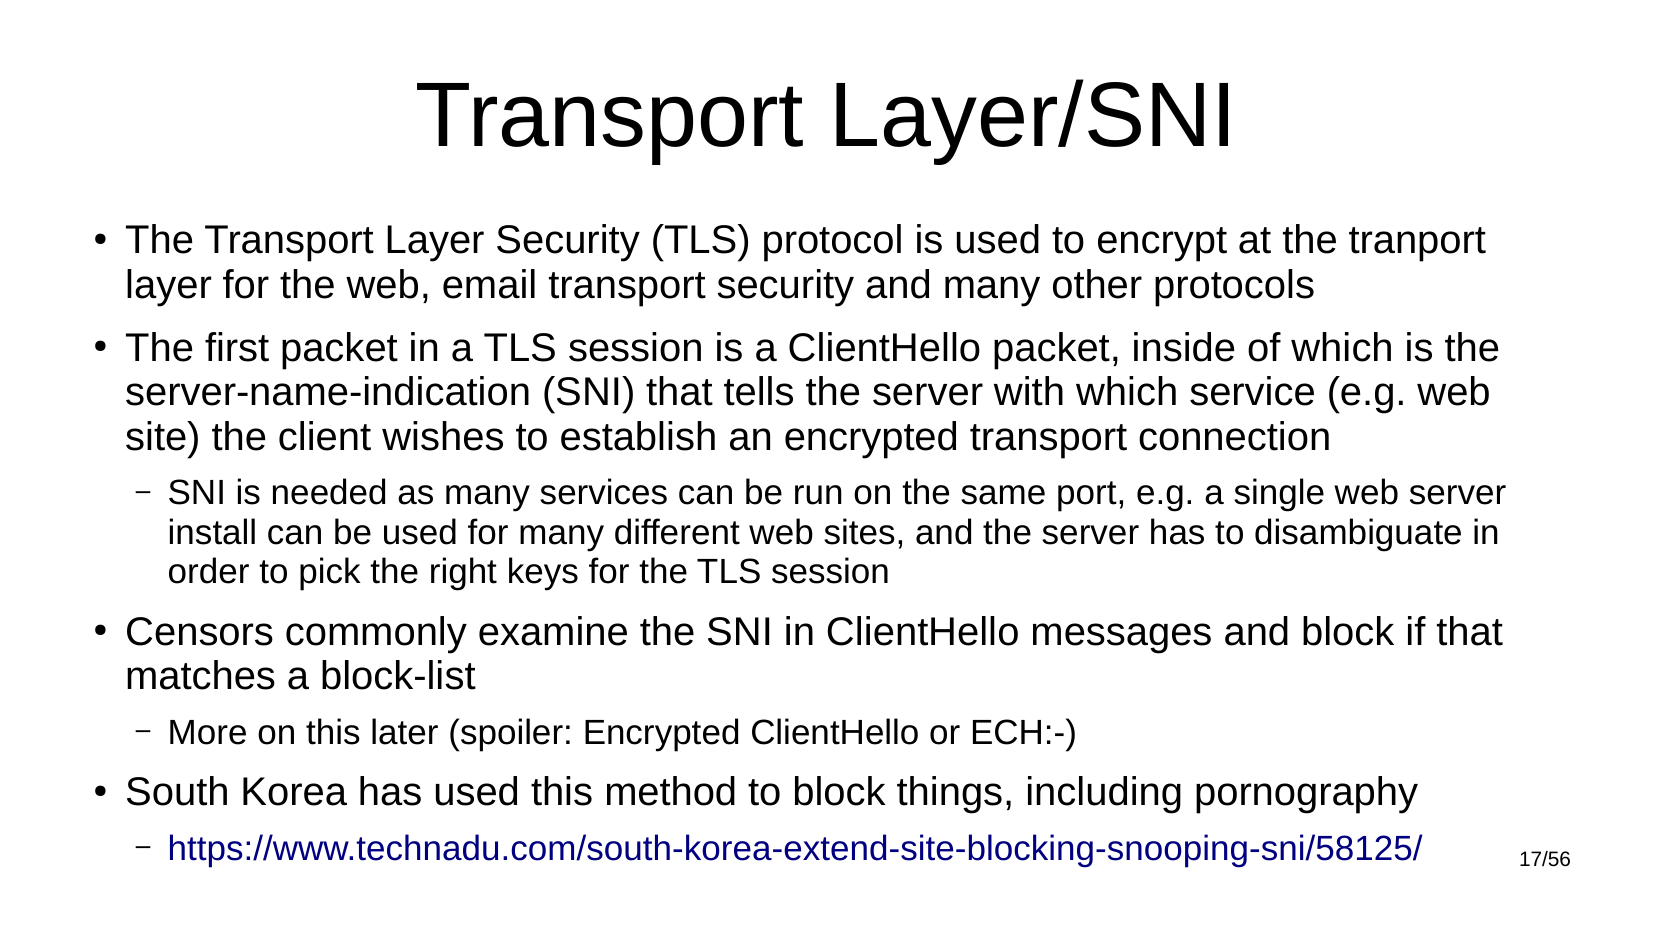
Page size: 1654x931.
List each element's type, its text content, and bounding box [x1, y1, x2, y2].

list The Transport Layer Security (TLS) protocol is used to encrypt at the tranport layer for the web, email transport security and many other protocols The first packet in a TLS session is a ClientHello packet, inside of which is the server-name-indication (SNI) that tells the server with which service (e.g. web site) the client wishes to establish an encrypted transport connection SNI is needed as many services can be run on the same port, e.g. a single web server install can be used for many different web sites, and the server has to disambiguate in order to pick the right keys for the TLS session Censors commonly examine the SNI in ClientHello messages and block if that matches a block-list More on this later (spoiler: Encrypted ClientHello or ECH:-) South Korea has used this method to block things, including pornography https://www.technadu.com/south-korea-extend-site-blocking-snooping-sni/58125/ [82, 217, 1571, 875]
title Transport Layer/SNI [82, 37, 1571, 193]
